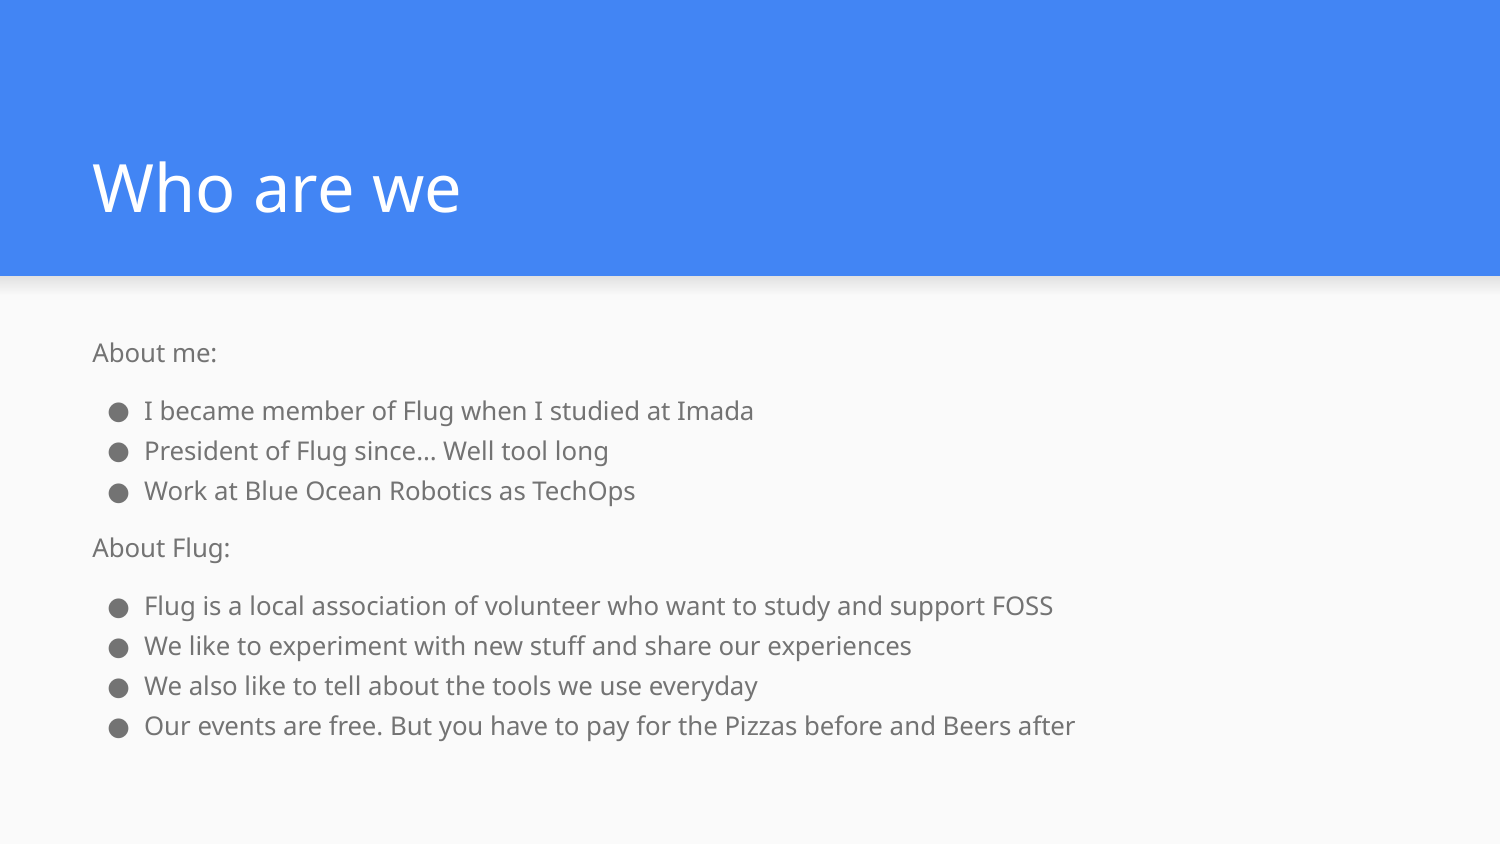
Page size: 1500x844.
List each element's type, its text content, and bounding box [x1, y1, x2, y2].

title Who are we [77, 121, 1427, 248]
list About me: I became member of Flug when I studied at Imada President of Flug since… Well tool long Work at Blue Ocean Robotics as TechOps About Flug: Flug is a local association of volunteer who want to study and support FOSS We like to experiment with new stuff and share our experiences We also like to tell about the tools we use everyday Our events are free. But you have to pay for the Pizzas before and Beers after [77, 314, 1427, 760]
